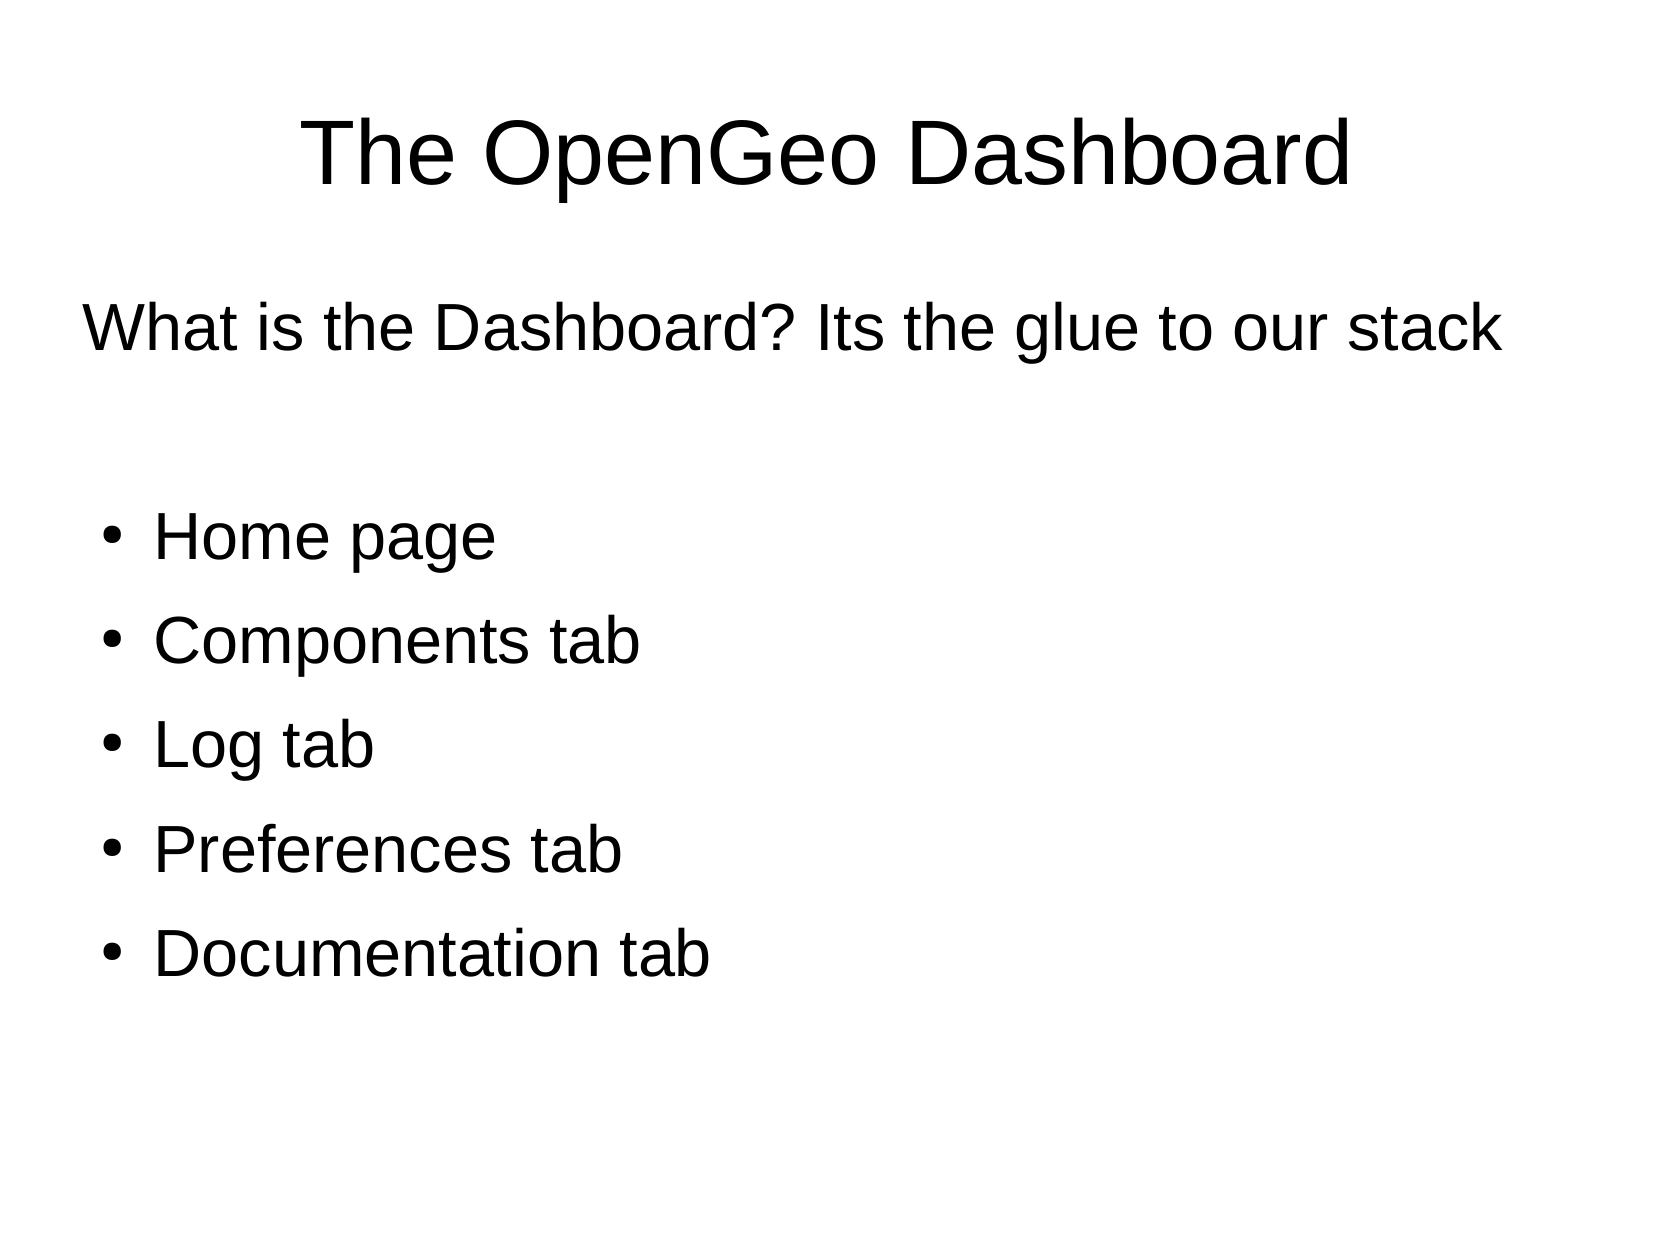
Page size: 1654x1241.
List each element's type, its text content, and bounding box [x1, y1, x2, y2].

title The OpenGeo Dashboard [82, 49, 1571, 257]
list What is the Dashboard? Its the glue to our stack Home page Components tab Log tab Preferences tab Documentation tab [82, 290, 1538, 1010]
